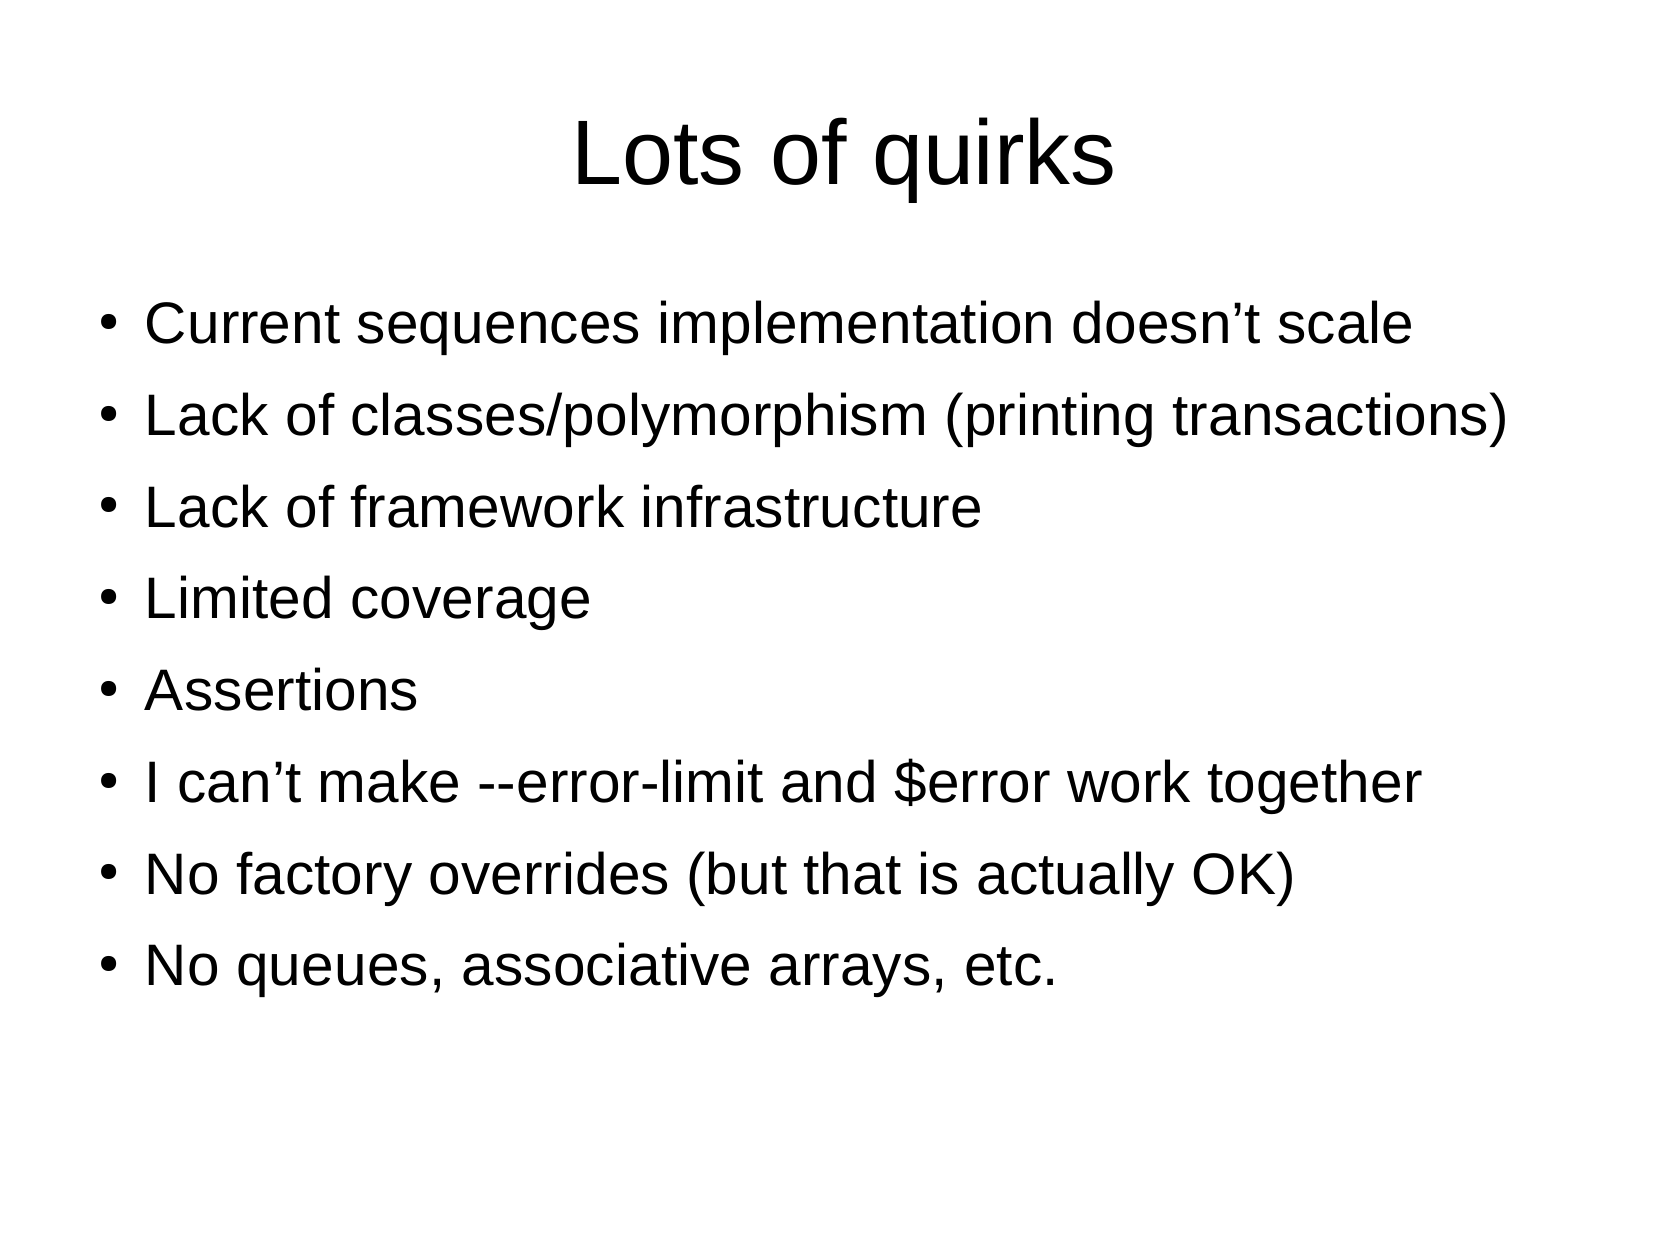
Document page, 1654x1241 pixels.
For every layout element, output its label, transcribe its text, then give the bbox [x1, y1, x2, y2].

list Current sequences implementation doesn’t scale Lack of classes/polymorphism (printing transactions) Lack of framework infrastructure Limited coverage Assertions I can’t make --error-limit and $error work together No factory overrides (but that is actually OK) No queues, associative arrays, etc. [82, 290, 1571, 1010]
title Lots of quirks [82, 49, 1571, 257]
